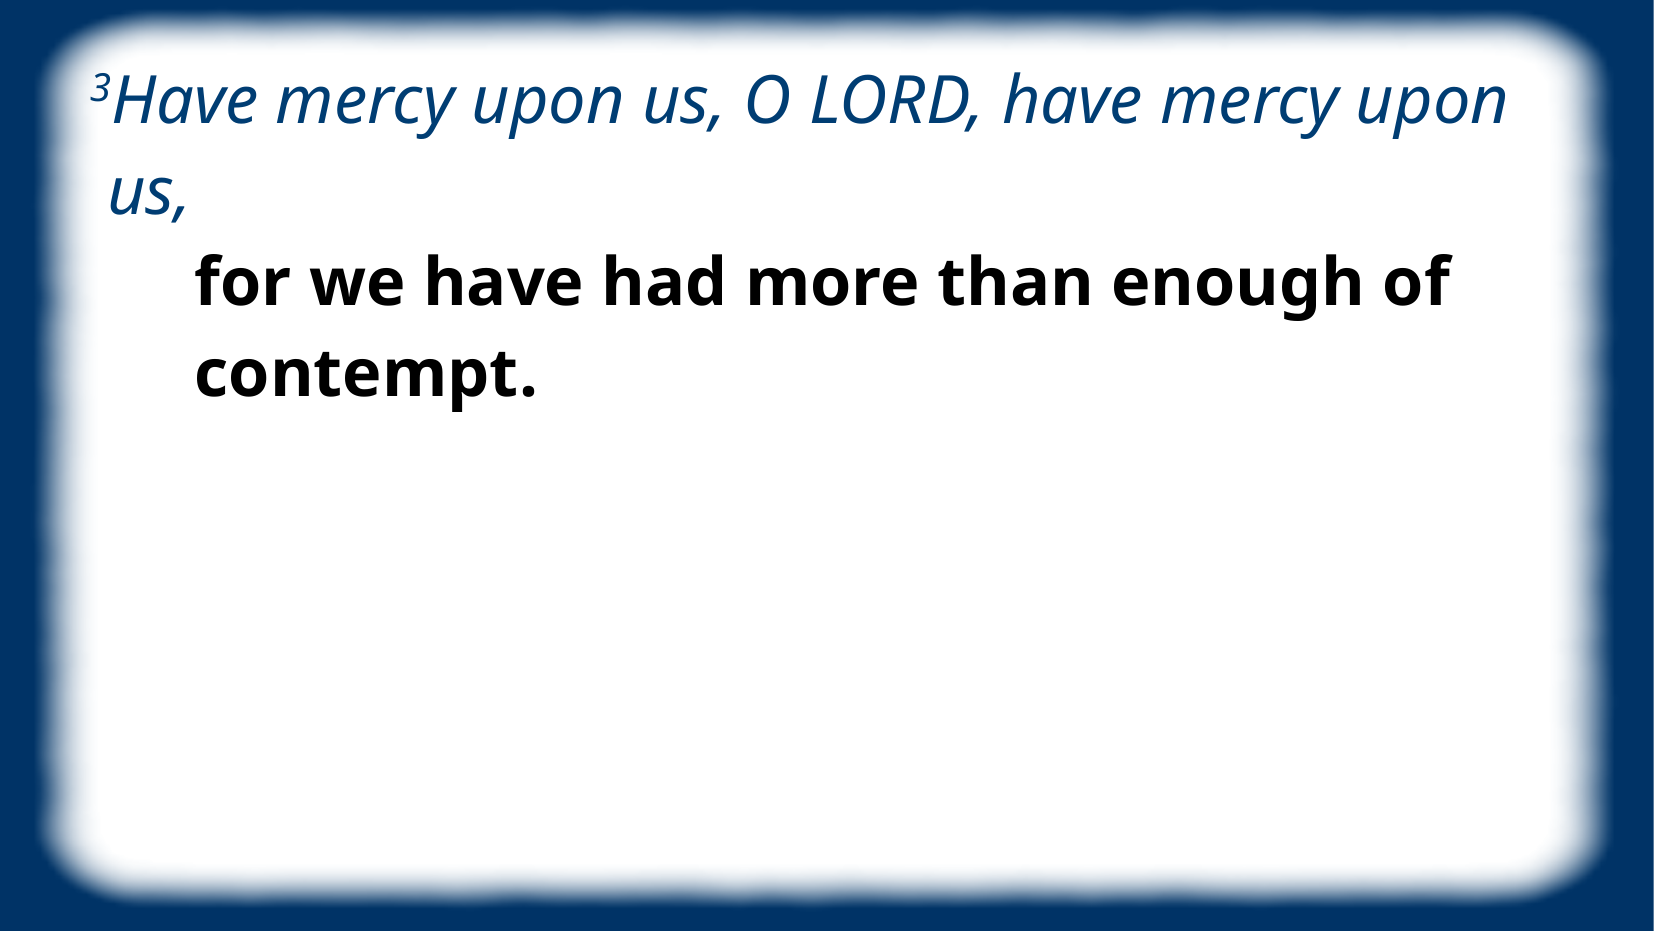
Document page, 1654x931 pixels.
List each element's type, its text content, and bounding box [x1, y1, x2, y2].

text_box 3Have mercy upon us, O LORD, have mercy upon us, for we have had more than enough of contempt. [75, 45, 1576, 415]
picture [0, 0, 1654, 931]
